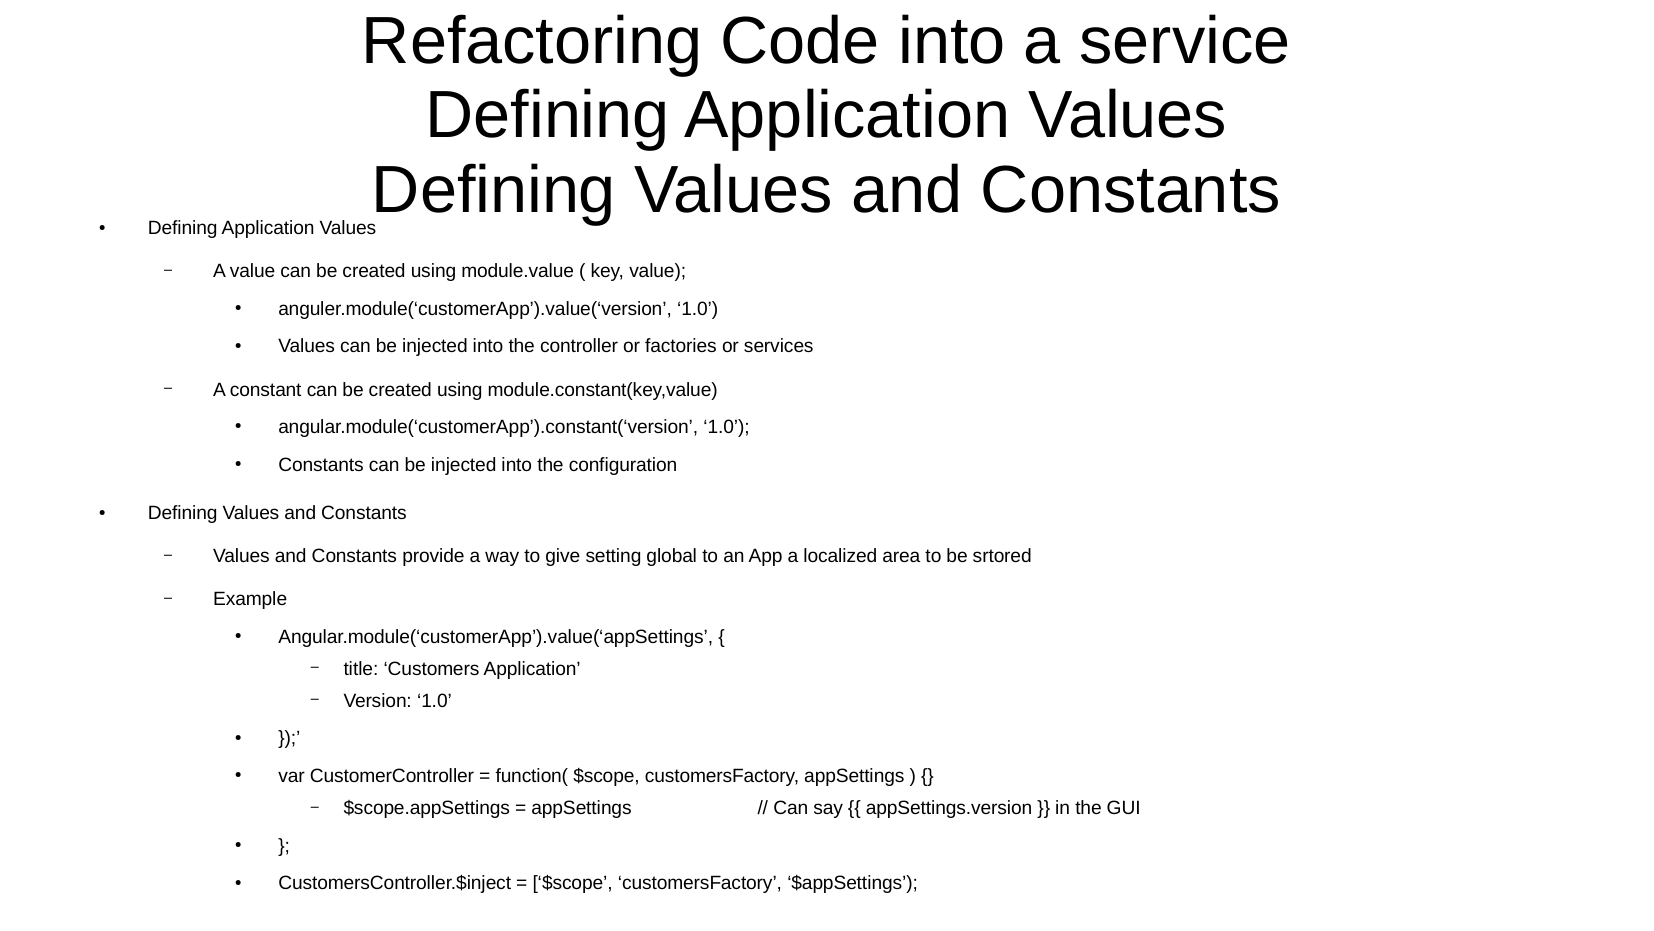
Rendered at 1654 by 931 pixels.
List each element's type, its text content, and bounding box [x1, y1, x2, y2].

list Defining Application Values A value can be created using module.value ( key, value); anguler.module(‘customerApp’).value(‘version’, ‘1.0’) Values can be injected into the controller or factories or services A constant can be created using module.constant(key,value) angular.module(‘customerApp’).constant(‘version’, ‘1.0’); Constants can be injected into the configuration Defining Values and Constants Values and Constants provide a way to give setting global to an App a localized area to be srtored Example Angular.module(‘customerApp’).value(‘appSettings’, { title: ‘Customers Application’ Version: ‘1.0’ });’ var CustomerController = function( $scope, customersFactory, appSettings ) {} $scope.appSettings = appSettings // Can say {{ appSettings.version }} in the GUI }; CustomersController.$inject = [‘$scope’, ‘customersFactory’, ‘$appSettings’); [82, 217, 1576, 901]
title Refactoring Code into a service Defining Application Values Defining Values and Constants [82, 0, 1571, 217]
